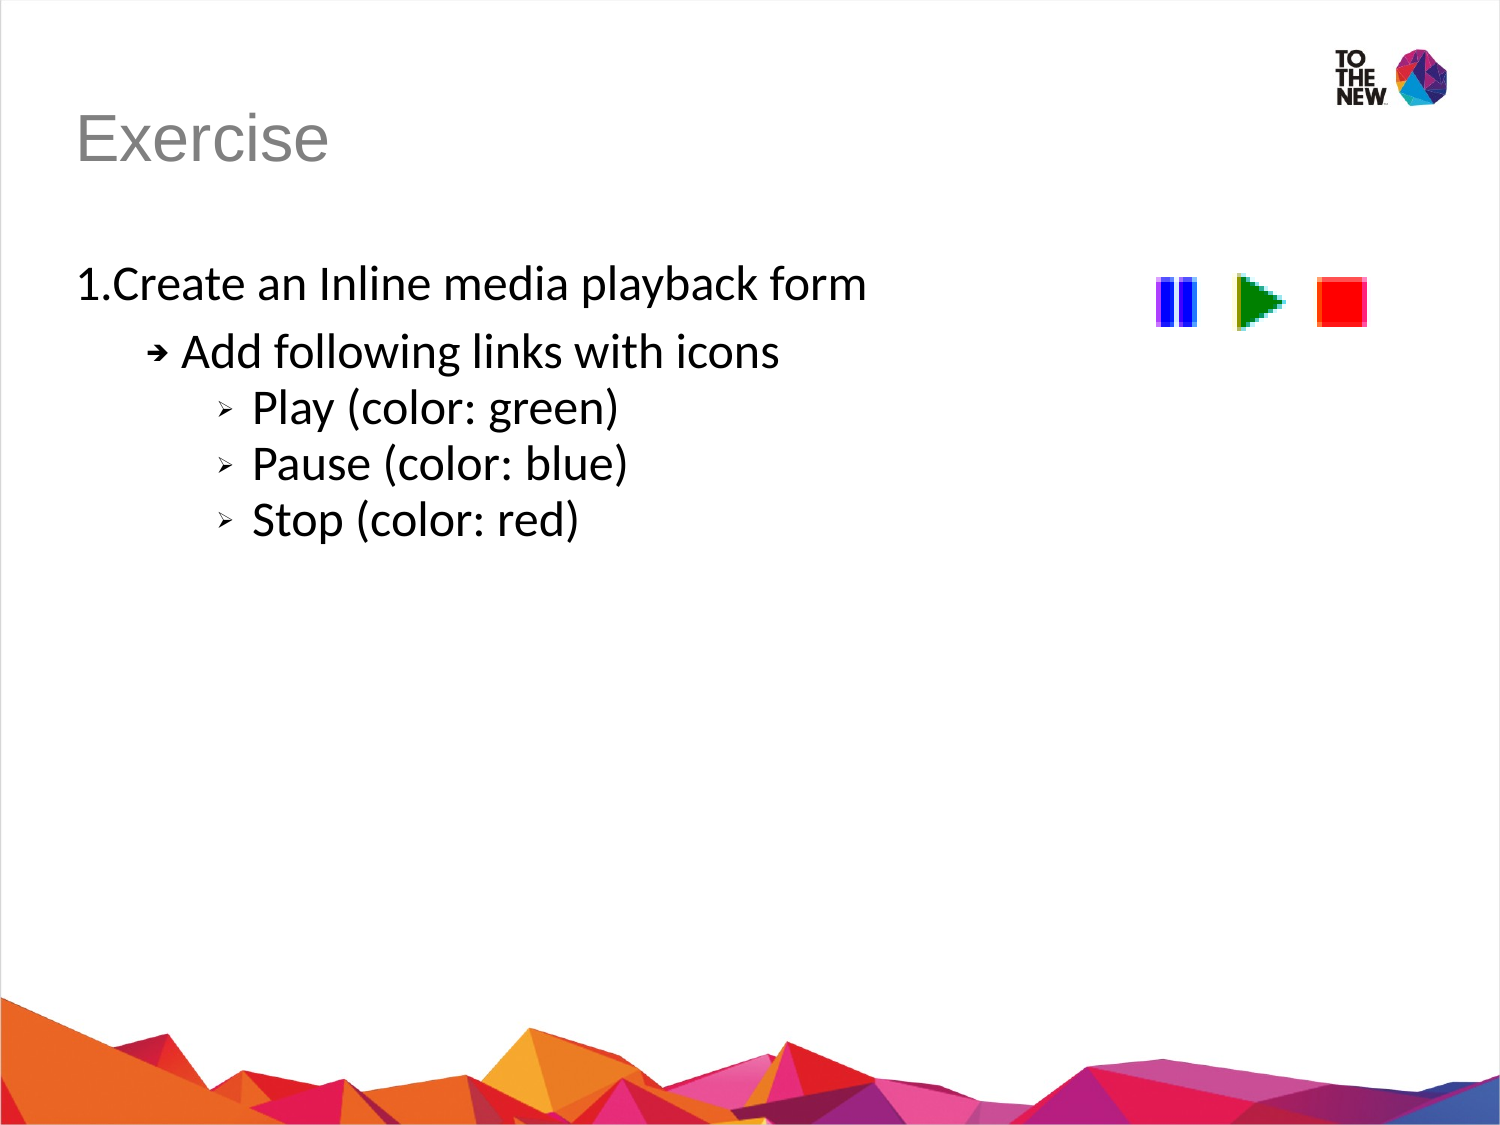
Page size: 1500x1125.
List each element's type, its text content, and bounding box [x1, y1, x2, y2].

picture [0, 0, 1500, 1125]
list Create an Inline media playback form Add following links with icons Play (color: green) Pause (color: blue) Stop (color: red) [75, 263, 1425, 916]
title Exercise [75, 44, 1425, 233]
